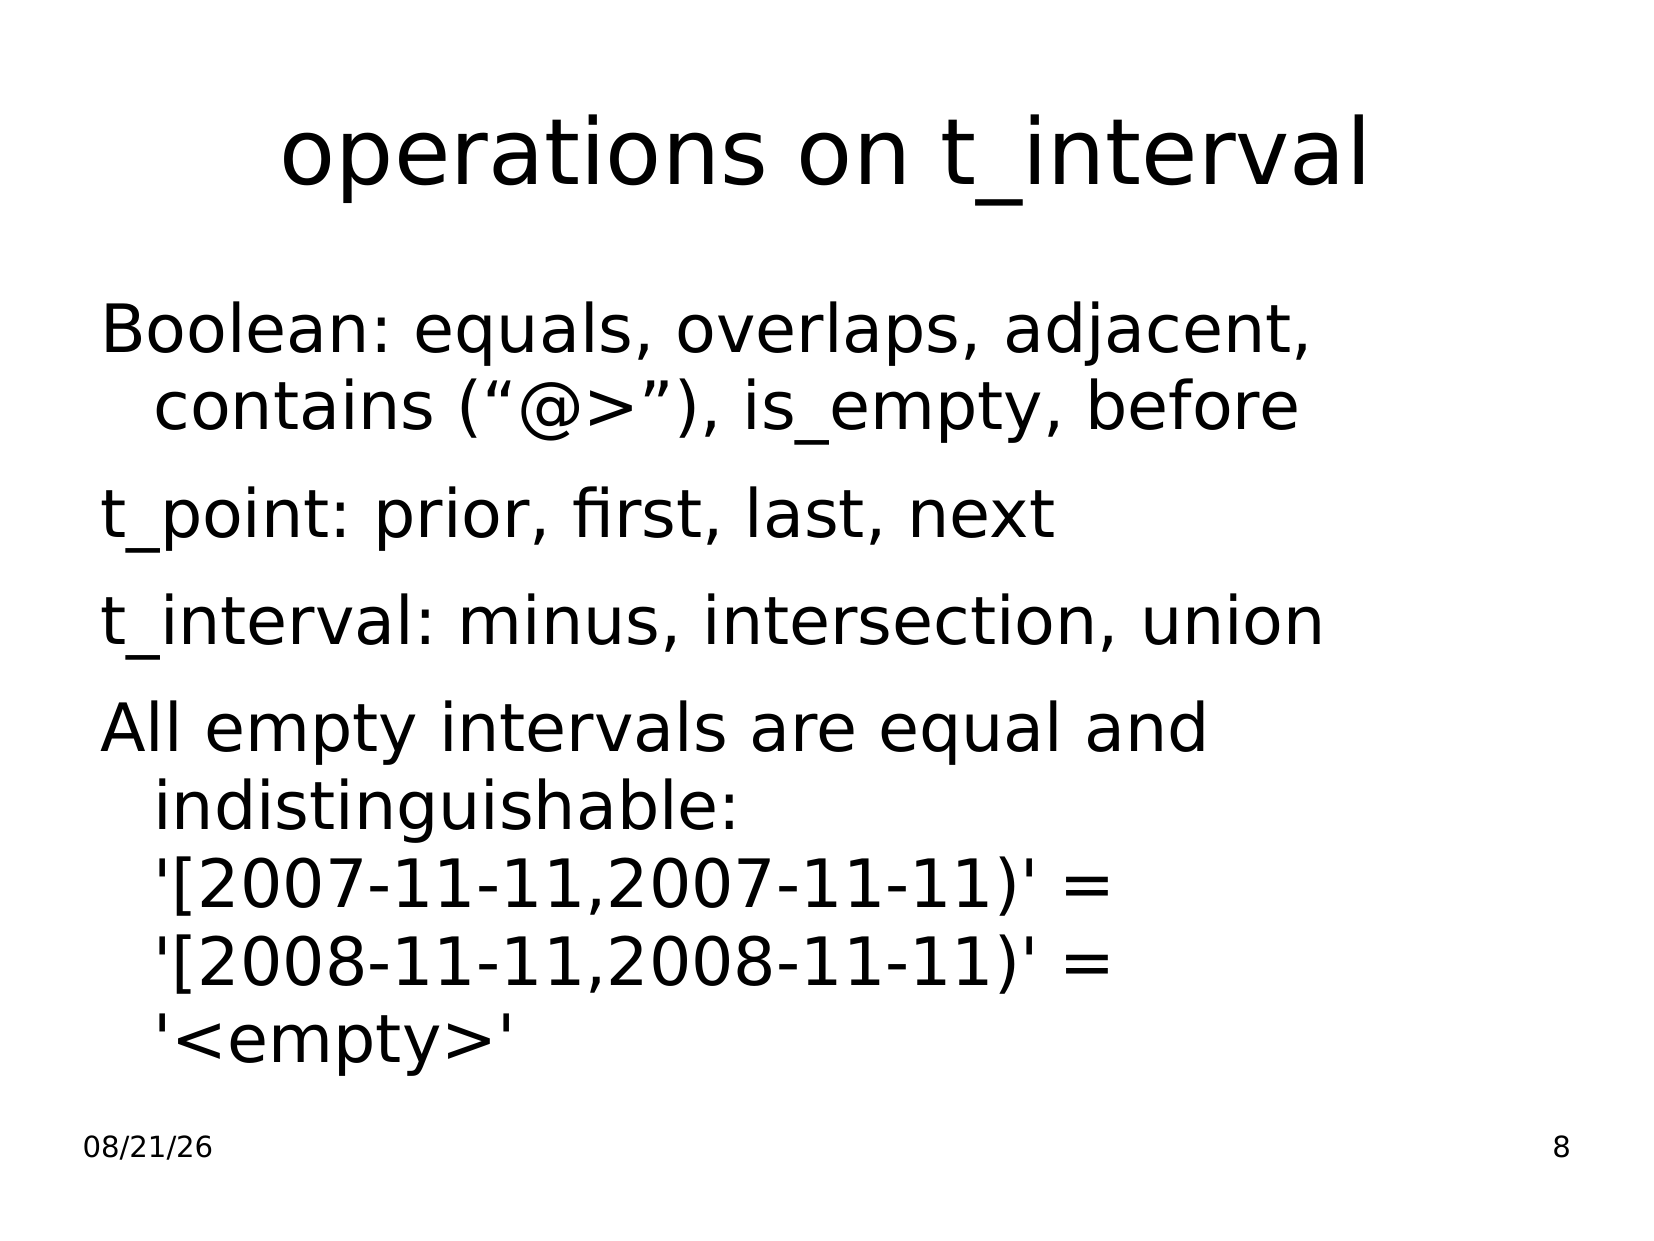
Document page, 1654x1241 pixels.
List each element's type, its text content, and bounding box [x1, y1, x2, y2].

title operations on t_interval [82, 56, 1571, 250]
list Boolean: equals, overlaps, adjacent, contains (“@>”), is_empty, before t_point: prior, first, last, next t_interval: minus, intersection, union All empty intervals are equal and indistinguishable: '[2007-11-11,2007-11-11)' = '[2008-11-11,2008-11-11)' = '<empty>' [82, 290, 1571, 1094]
